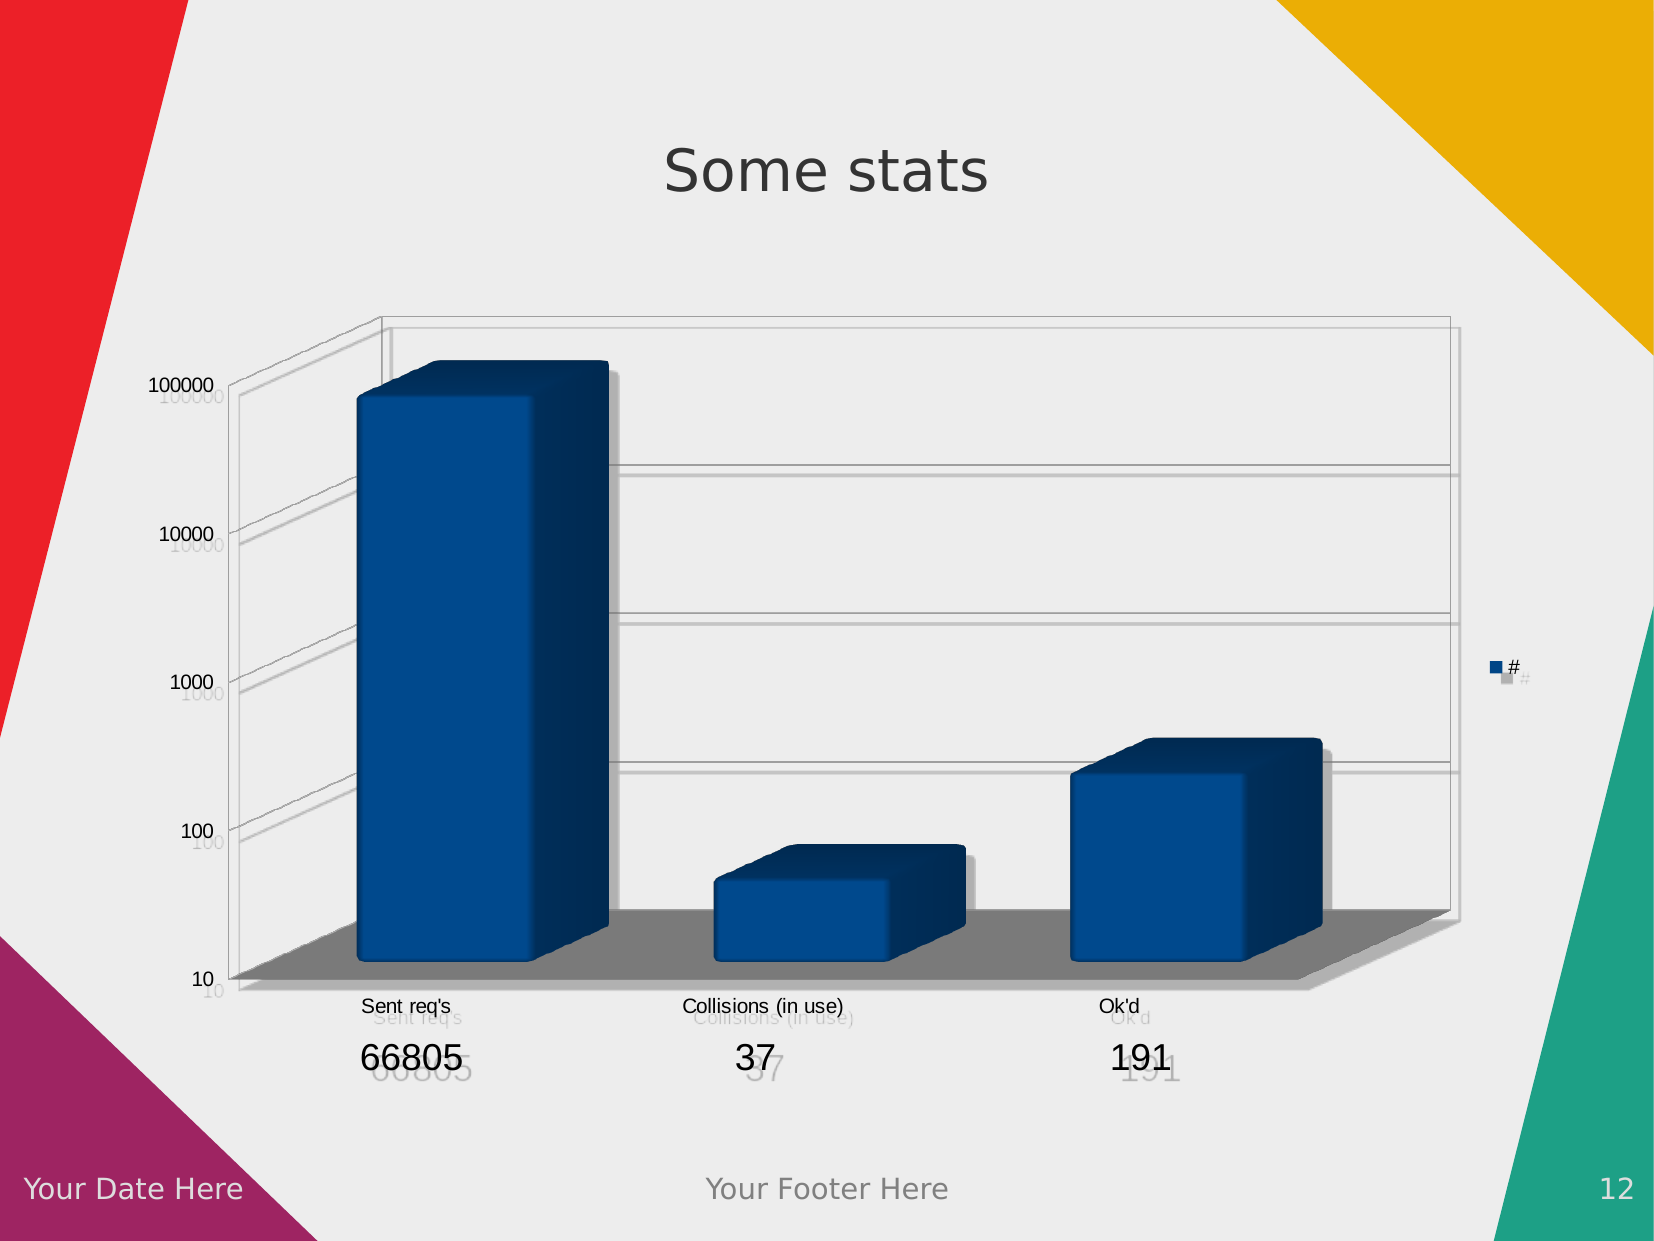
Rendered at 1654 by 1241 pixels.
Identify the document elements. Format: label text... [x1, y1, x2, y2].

chart [114, 302, 1539, 1033]
text_box 66805 37 191 [345, 1029, 1187, 1087]
title Some stats [114, 73, 1539, 271]
